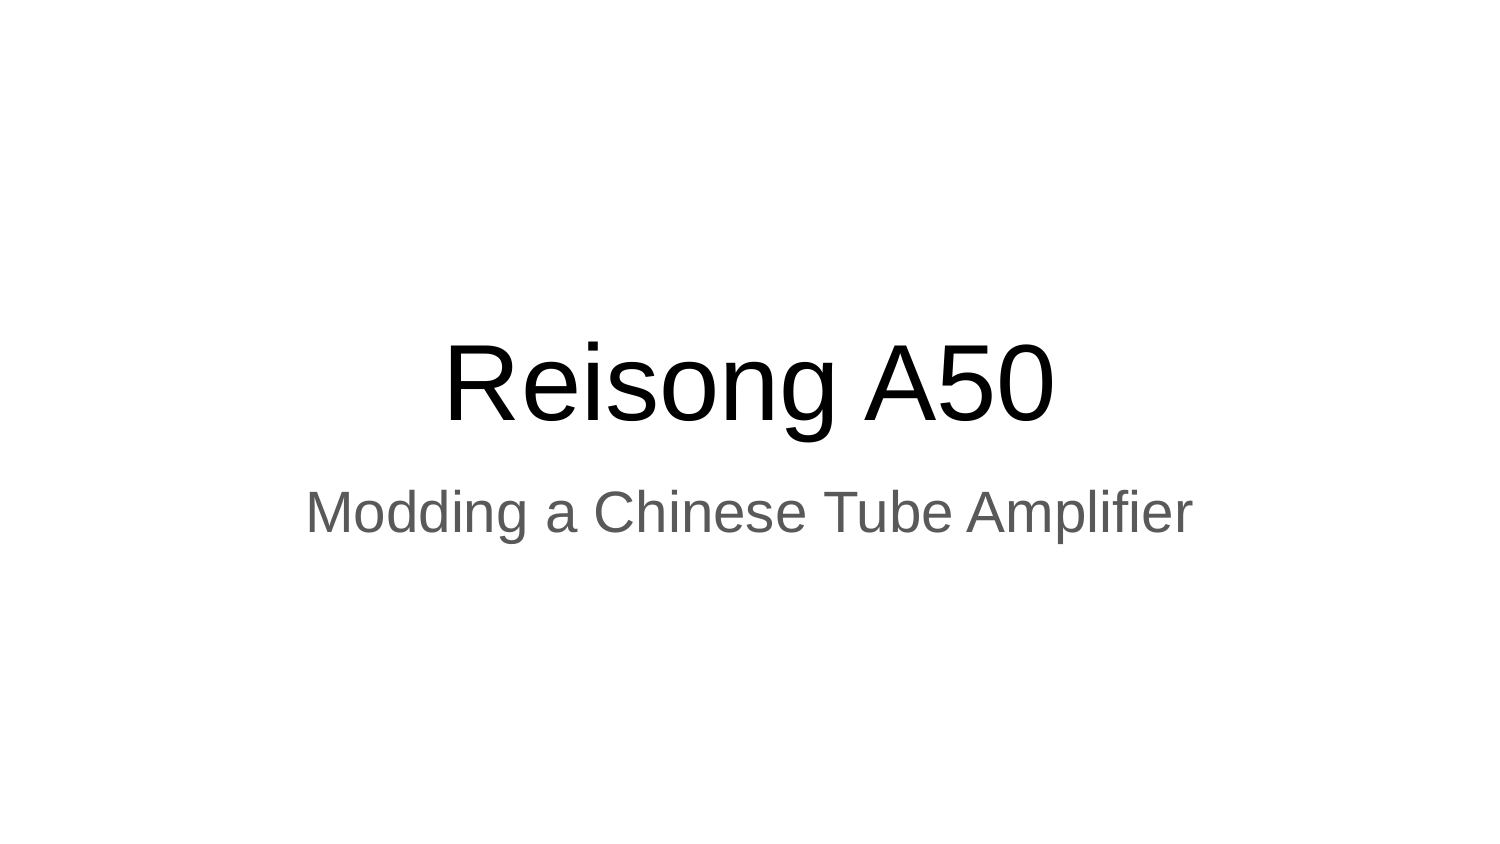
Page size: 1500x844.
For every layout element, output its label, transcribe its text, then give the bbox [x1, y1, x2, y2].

title Reisong A50 [51, 122, 1449, 459]
subtitle Modding a Chinese Tube Amplifier [51, 464, 1449, 595]
